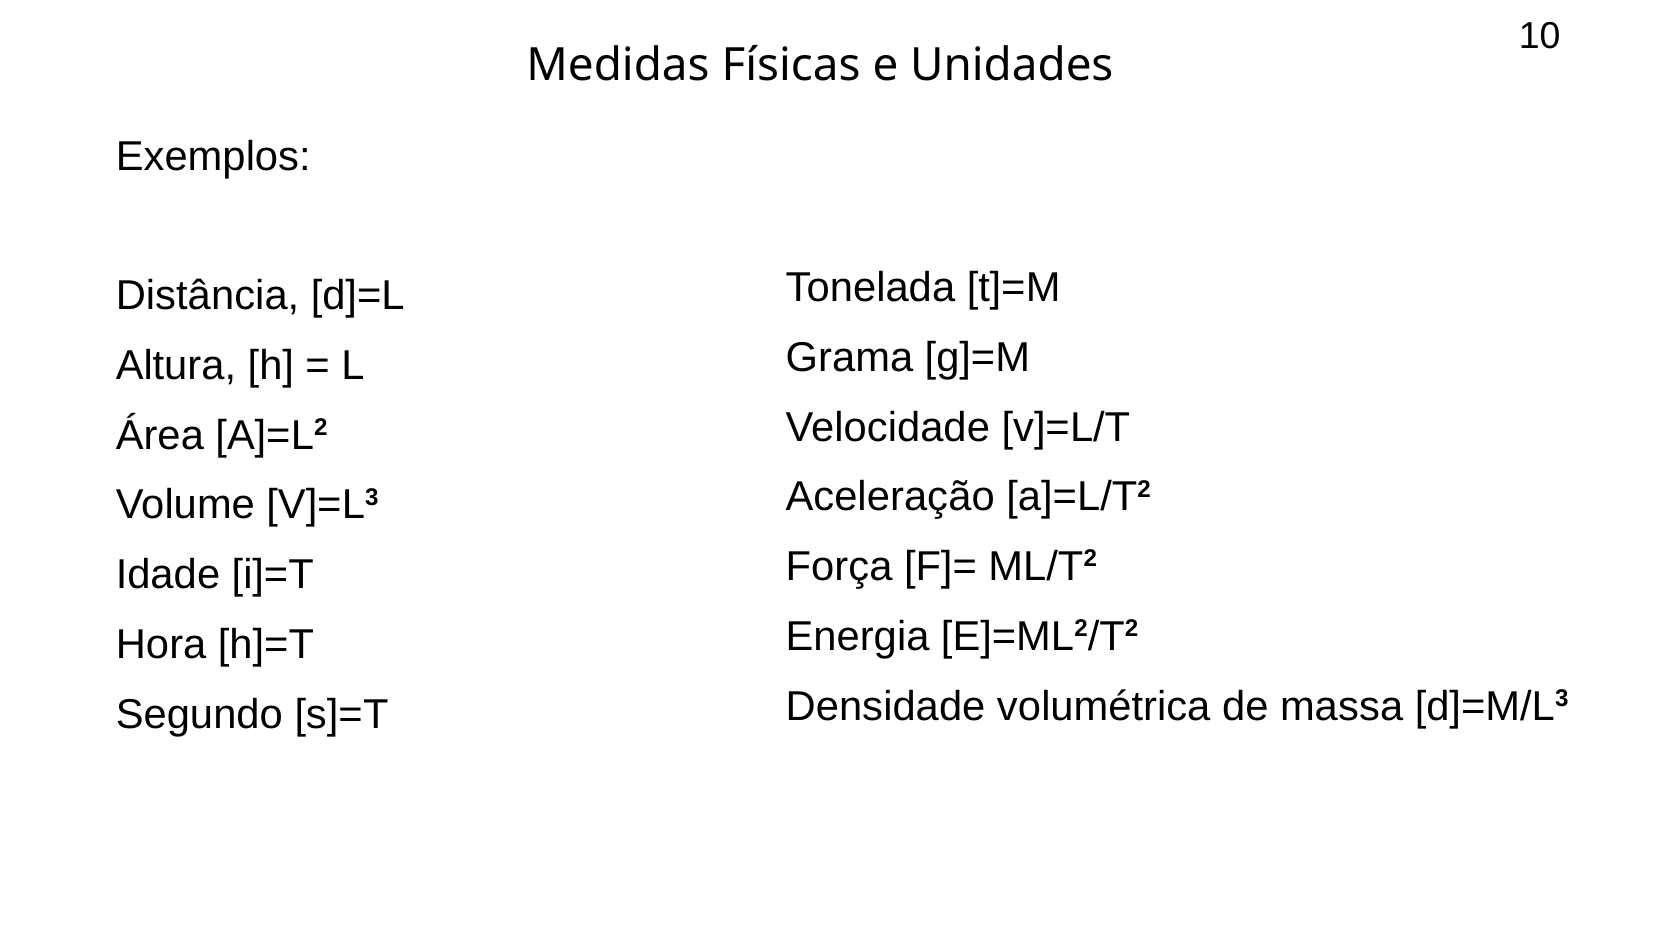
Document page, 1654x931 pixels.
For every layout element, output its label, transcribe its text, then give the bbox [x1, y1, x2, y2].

text_box Medidas Físicas e Unidades [511, 0, 1142, 102]
text_box Tonelada [t]=M Grama [g]=M Velocidade [v]=L/T Aceleração [a]=L/T2 Força [F]= ML/T2 Energia [E]=ML2/T2 Densidade volumétrica de massa [d]=M/L3 [770, 233, 1594, 737]
text_box Exemplos: Distância, [d]=L Altura, [h] = L Área [A]=L2 Volume [V]=L3 Idade [i]=T Hora [h]=T Segundo [s]=T [115, 109, 805, 807]
text_box <number> [1504, 6, 1654, 77]
